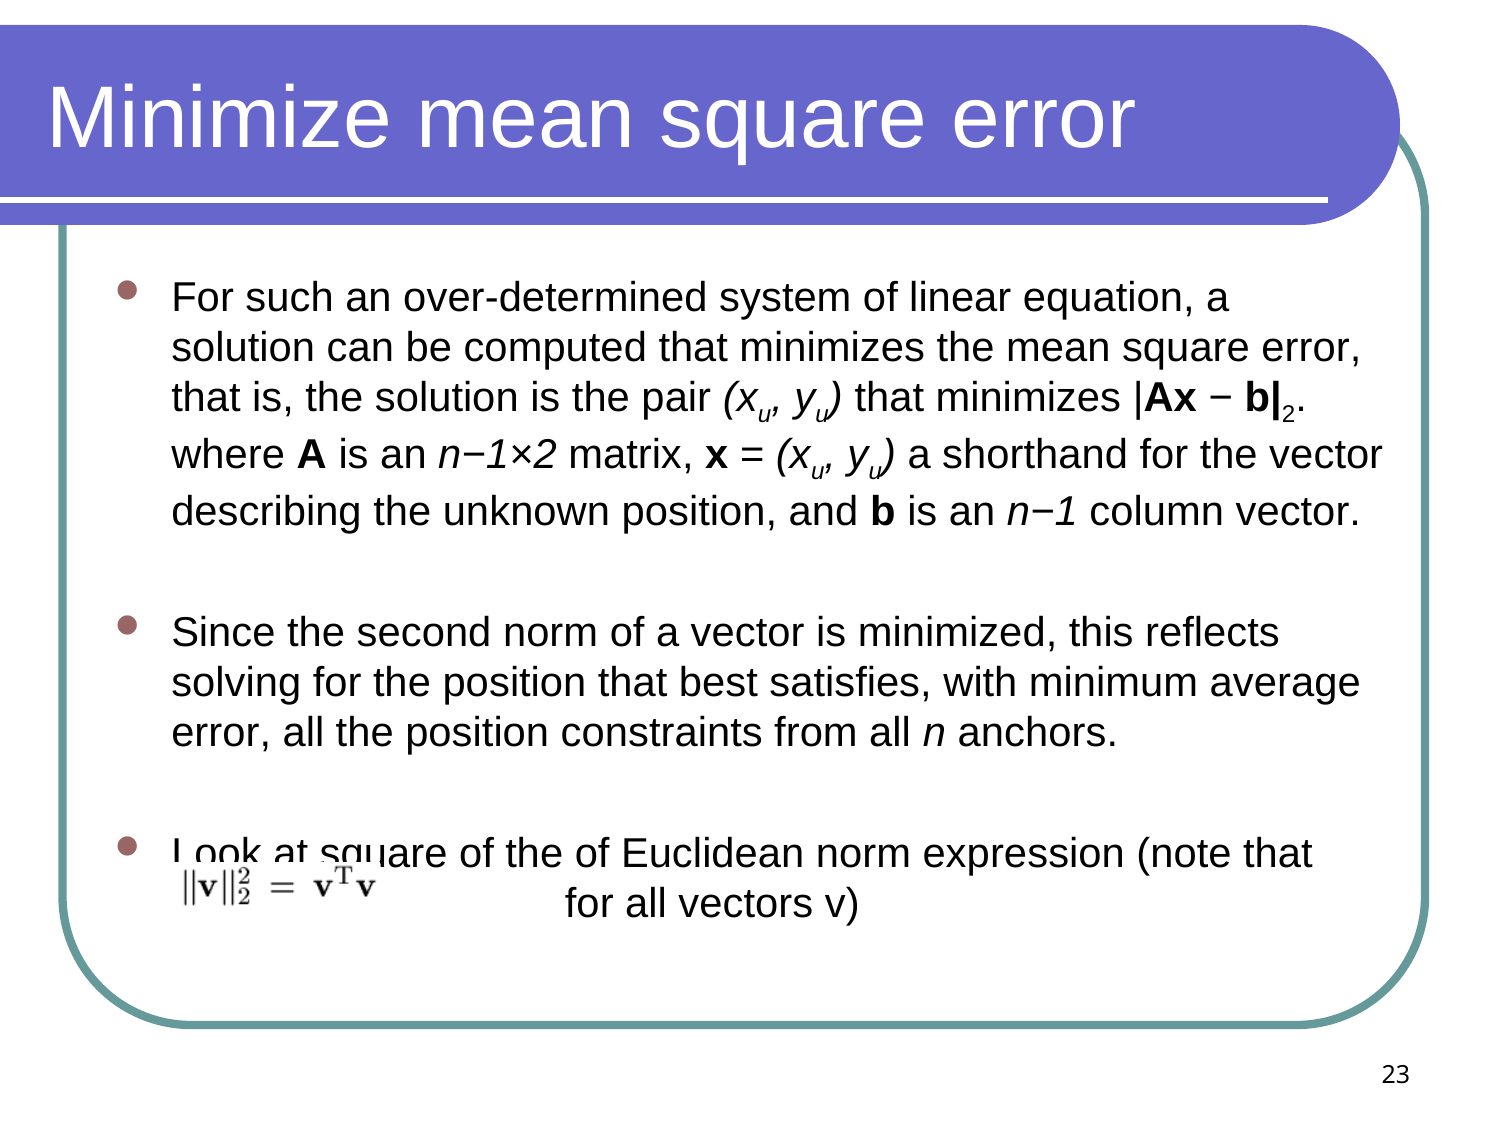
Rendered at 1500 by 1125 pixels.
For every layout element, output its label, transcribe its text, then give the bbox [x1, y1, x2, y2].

text_box <number> [1074, 1025, 1426, 1101]
title Minimize mean square error [31, 37, 1347, 188]
picture [174, 862, 380, 912]
list For such an over-determined system of linear equation, a solution can be computed that minimizes the mean square error, that is, the solution is the pair (xu, yu) that minimizes |Ax − b|2. where A is an n−1×2 matrix, x = (xu, yu) a shorthand for the vector describing the unknown position, and b is an n−1 column vector. Since the second norm of a vector is minimized, this reflects solving for the position that best satisfies, with minimum average error, all the position constraints from all n anchors. Look at square of the of Euclidean norm expression (note that for all vectors v) [99, 262, 1401, 988]
